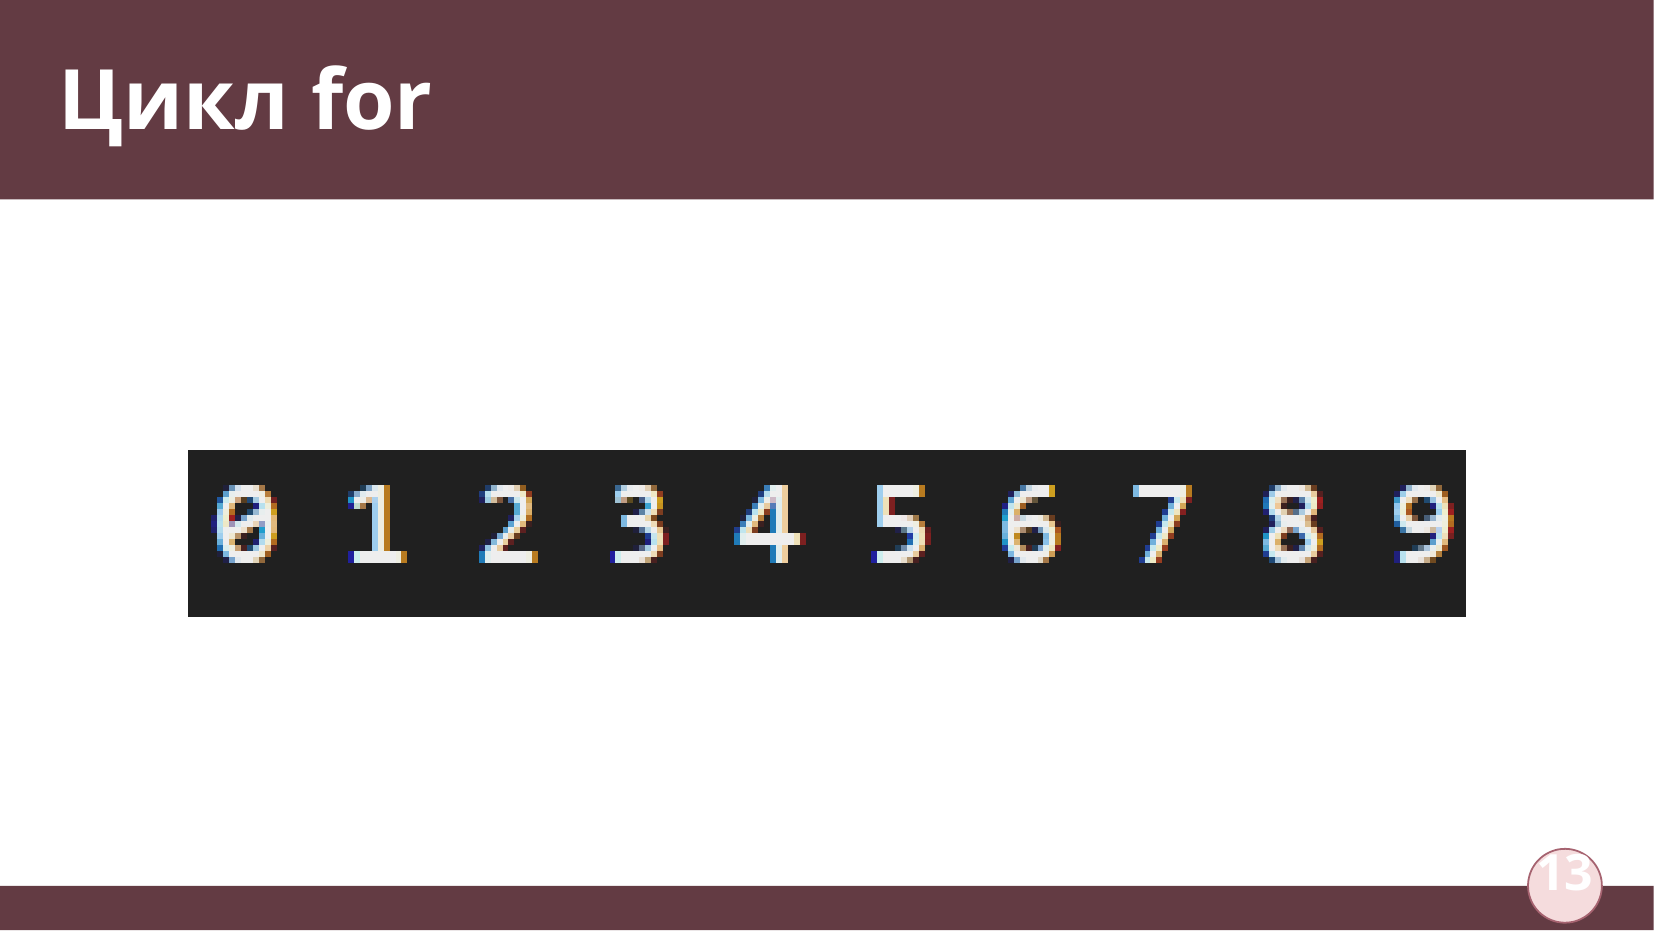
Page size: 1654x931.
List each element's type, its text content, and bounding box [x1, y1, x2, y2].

title Цикл for [59, 37, 1595, 155]
picture [188, 450, 1466, 617]
